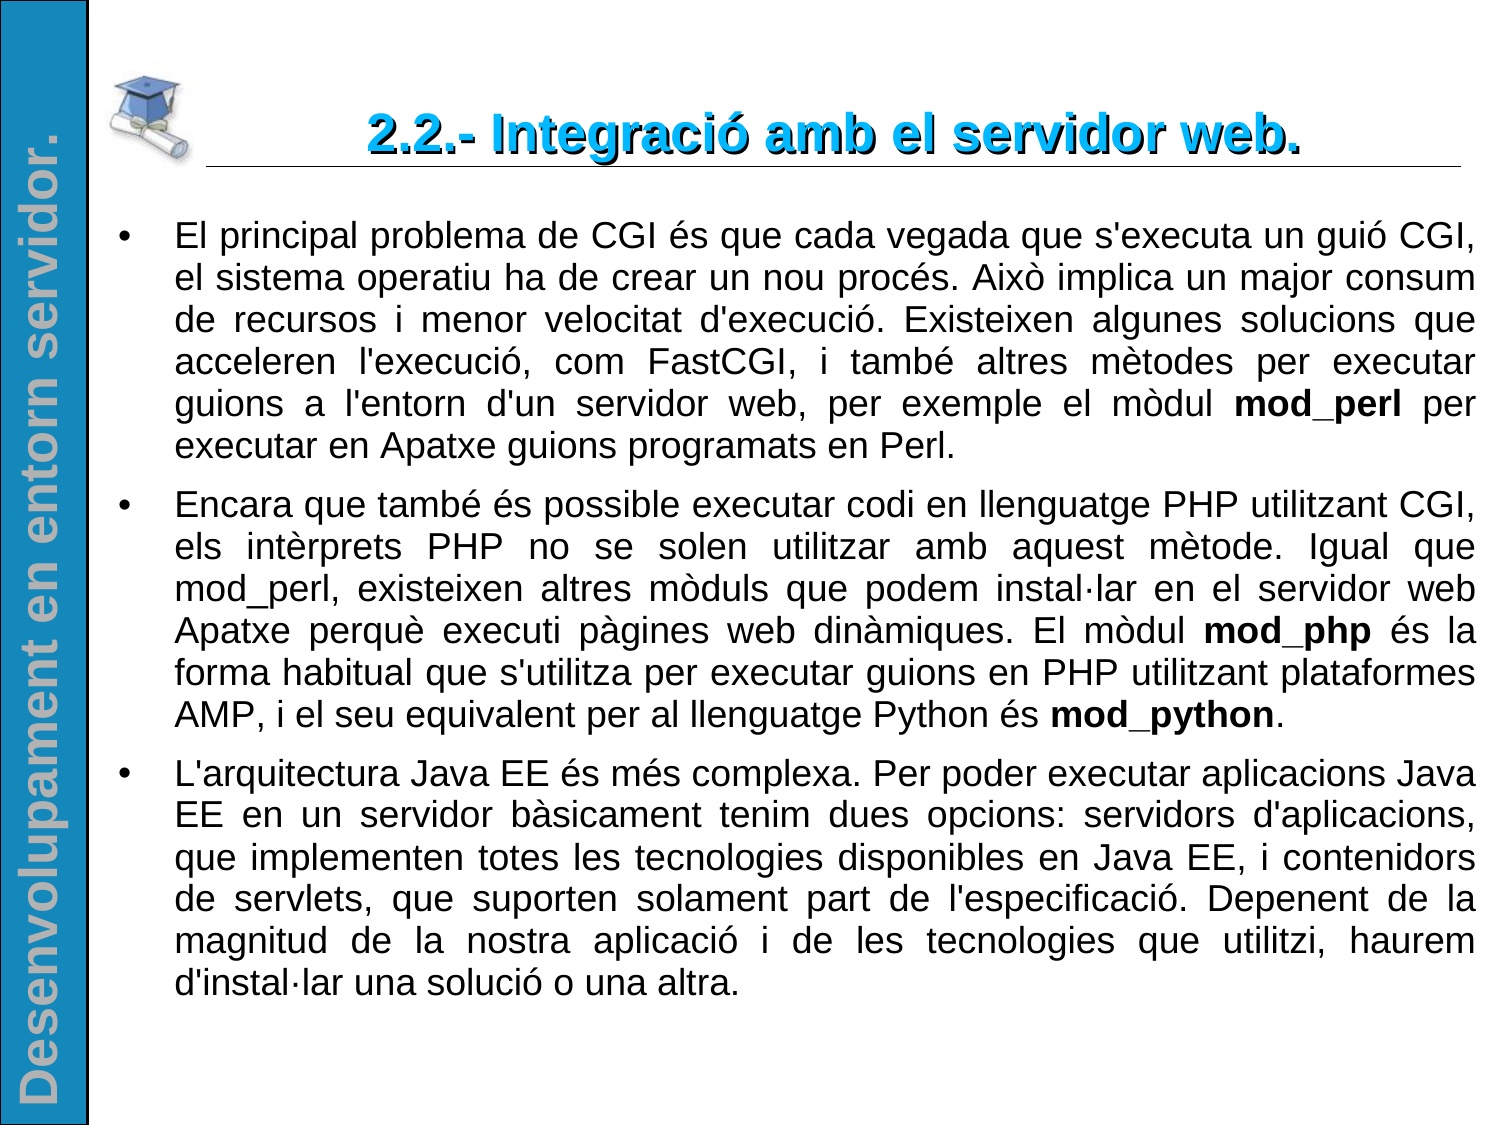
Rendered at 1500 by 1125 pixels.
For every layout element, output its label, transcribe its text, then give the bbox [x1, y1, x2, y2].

list El principal problema de CGI és que cada vegada que s'executa un guió CGI, el sistema operatiu ha de crear un nou procés. Això implica un major consum de recursos i menor velocitat d'execució. Existeixen algunes solucions que acceleren l'execució, com FastCGI, i també altres mètodes per executar guions a l'entorn d'un servidor web, per exemple el mòdul mod_perl per executar en Apatxe guions programats en Perl. Encara que també és possible executar codi en llenguatge PHP utilitzant CGI, els intèrprets PHP no se solen utilitzar amb aquest mètode. Igual que mod_perl, existeixen altres mòduls que podem instal·lar en el servidor web Apatxe perquè executi pàgines web dinàmiques. El mòdul mod_php és la forma habitual que s'utilitza per executar guions en PHP utilitzant plataformes AMP, i el seu equivalent per al llenguatge Python és mod_python. L'arquitectura Java EE és més complexa. Per poder executar aplicacions Java EE en un servidor bàsicament tenim dues opcions: servidors d'aplicacions, que implementen totes les tecnologies disponibles en Java EE, i contenidors de servlets, que suporten solament part de l'especificació. Depenent de la magnitud de la nostra aplicació i de les tecnologies que utilitzi, haurem d'instal·lar una solució o una altra. [118, 214, 1477, 1063]
picture [93, 61, 206, 174]
title 2.2.- Integració amb el servidor web. [206, 88, 1447, 178]
